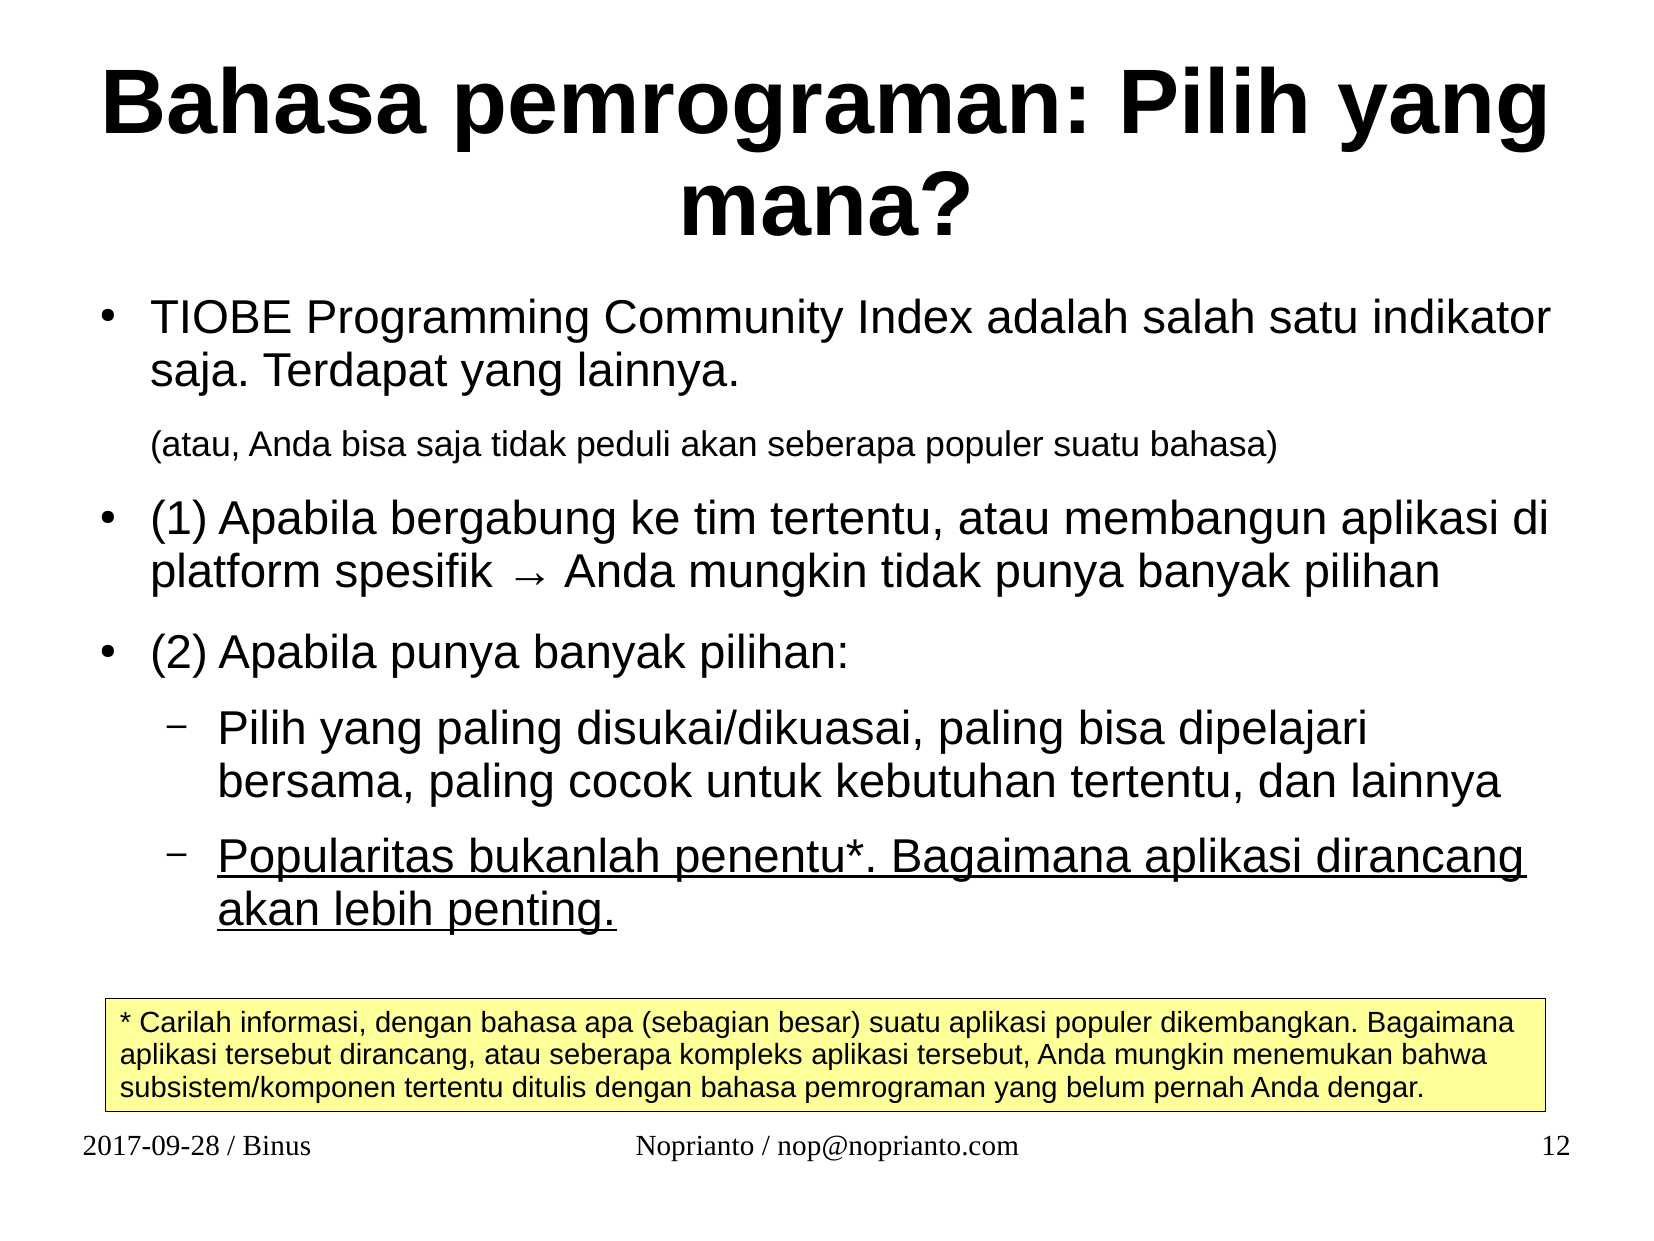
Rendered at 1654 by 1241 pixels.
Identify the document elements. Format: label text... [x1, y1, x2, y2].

text_box * Carilah informasi, dengan bahasa apa (sebagian besar) suatu aplikasi populer dikembangkan. Bagaimana aplikasi tersebut dirancang, atau seberapa kompleks aplikasi tersebut, Anda mungkin menemukan bahwa subsistem/komponen tertentu ditulis dengan bahasa pemrograman yang belum pernah Anda dengar. [105, 998, 1546, 1112]
title Bahasa pemrograman: Pilih yang mana? [82, 49, 1571, 257]
list TIOBE Programming Community Index adalah salah satu indikator saja. Terdapat yang lainnya. (atau, Anda bisa saja tidak peduli akan seberapa populer suatu bahasa) (1) Apabila bergabung ke tim tertentu, atau membangun aplikasi di platform spesifik → Anda mungkin tidak punya banyak pilihan (2) Apabila punya banyak pilihan: Pilih yang paling disukai/dikuasai, paling bisa dipelajari bersama, paling cocok untuk kebutuhan tertentu, dan lainnya Popularitas bukanlah penentu*. Bagaimana aplikasi dirancang akan lebih penting. [82, 290, 1571, 1010]
